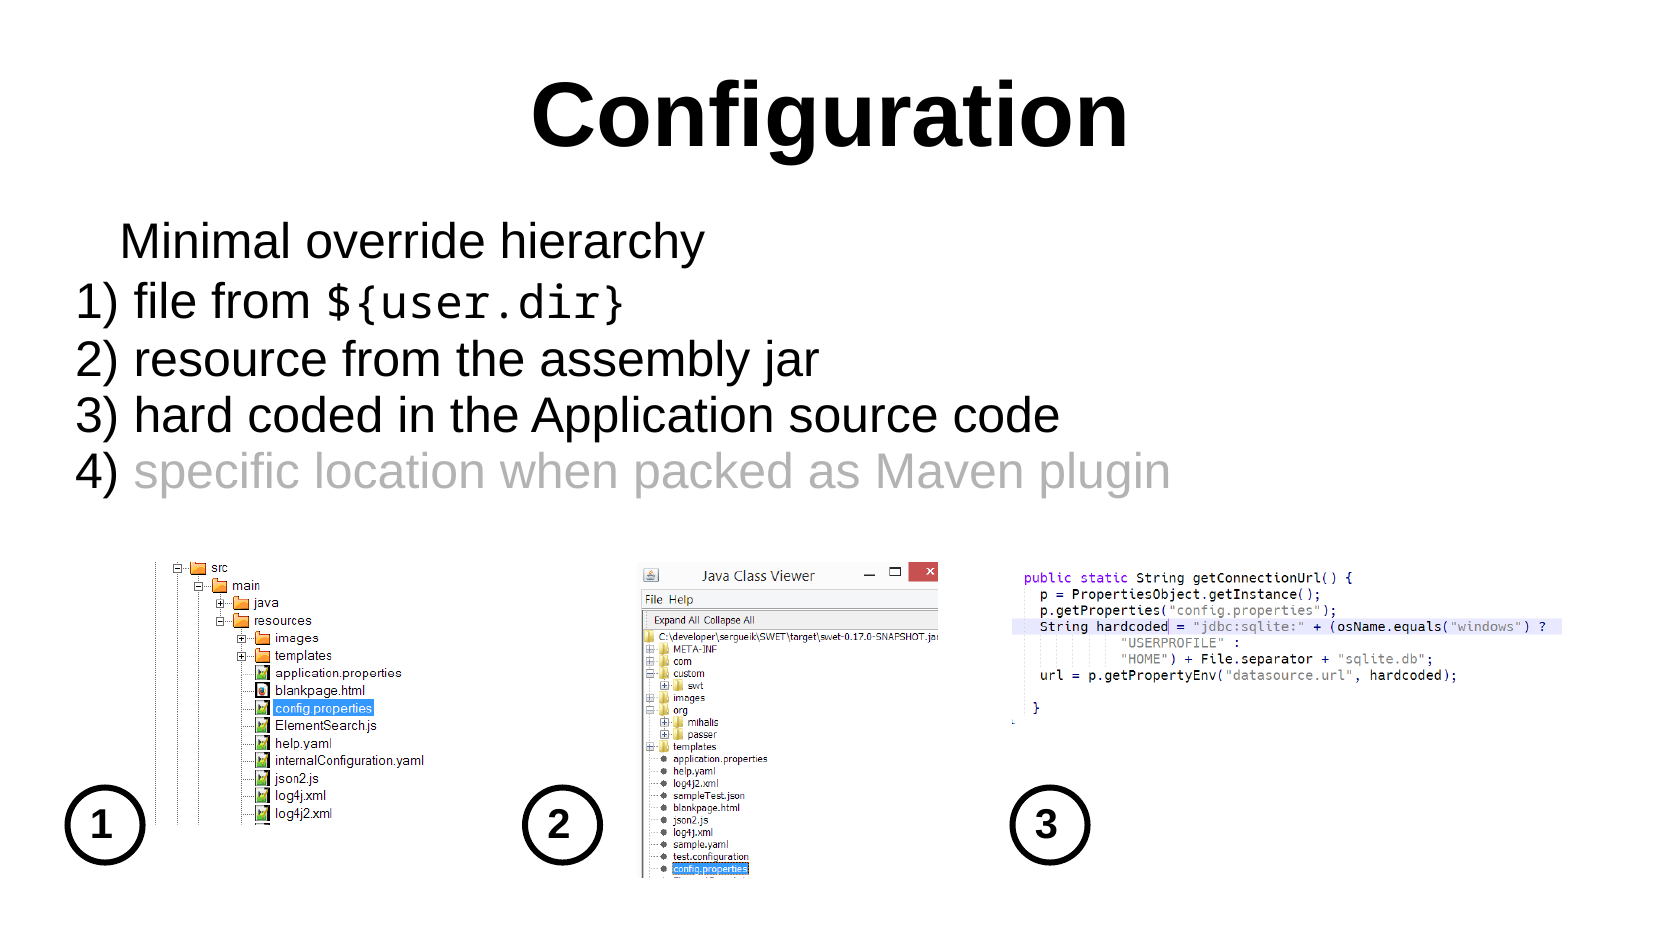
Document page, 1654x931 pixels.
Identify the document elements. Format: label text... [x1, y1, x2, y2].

title Configuration [86, 37, 1576, 193]
picture [150, 562, 511, 826]
picture [1012, 562, 1562, 724]
subtitle Minimal override hierarchy file from ${user.dir} resource from the assembly jar hard coded in the Application source code specific location when packed as Maven plugin [75, 225, 1564, 550]
picture [637, 562, 938, 878]
text_box 2 [532, 793, 608, 856]
text_box 1 [75, 793, 151, 856]
text_box 3 [1020, 793, 1096, 856]
